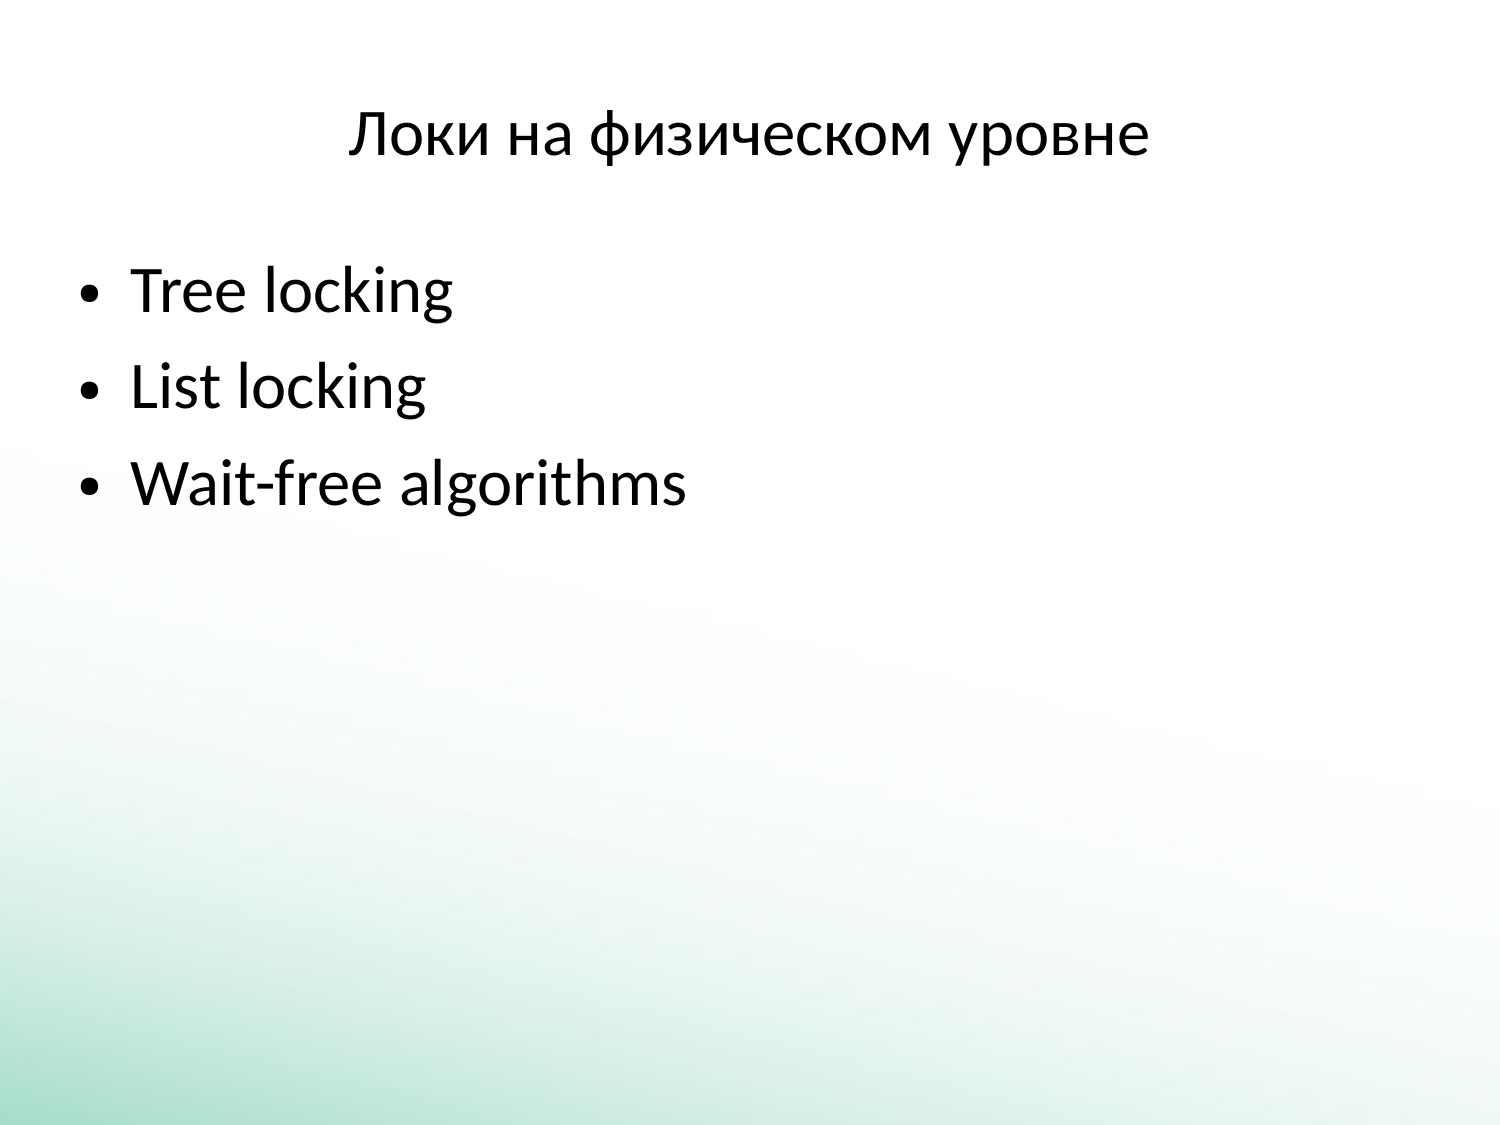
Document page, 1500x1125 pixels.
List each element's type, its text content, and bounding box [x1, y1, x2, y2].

list Tree locking List locking Wait-free algorithms [60, 262, 1411, 1005]
title Локи на физическом уровне [75, 45, 1425, 233]
picture [0, 0, 1500, 1125]
